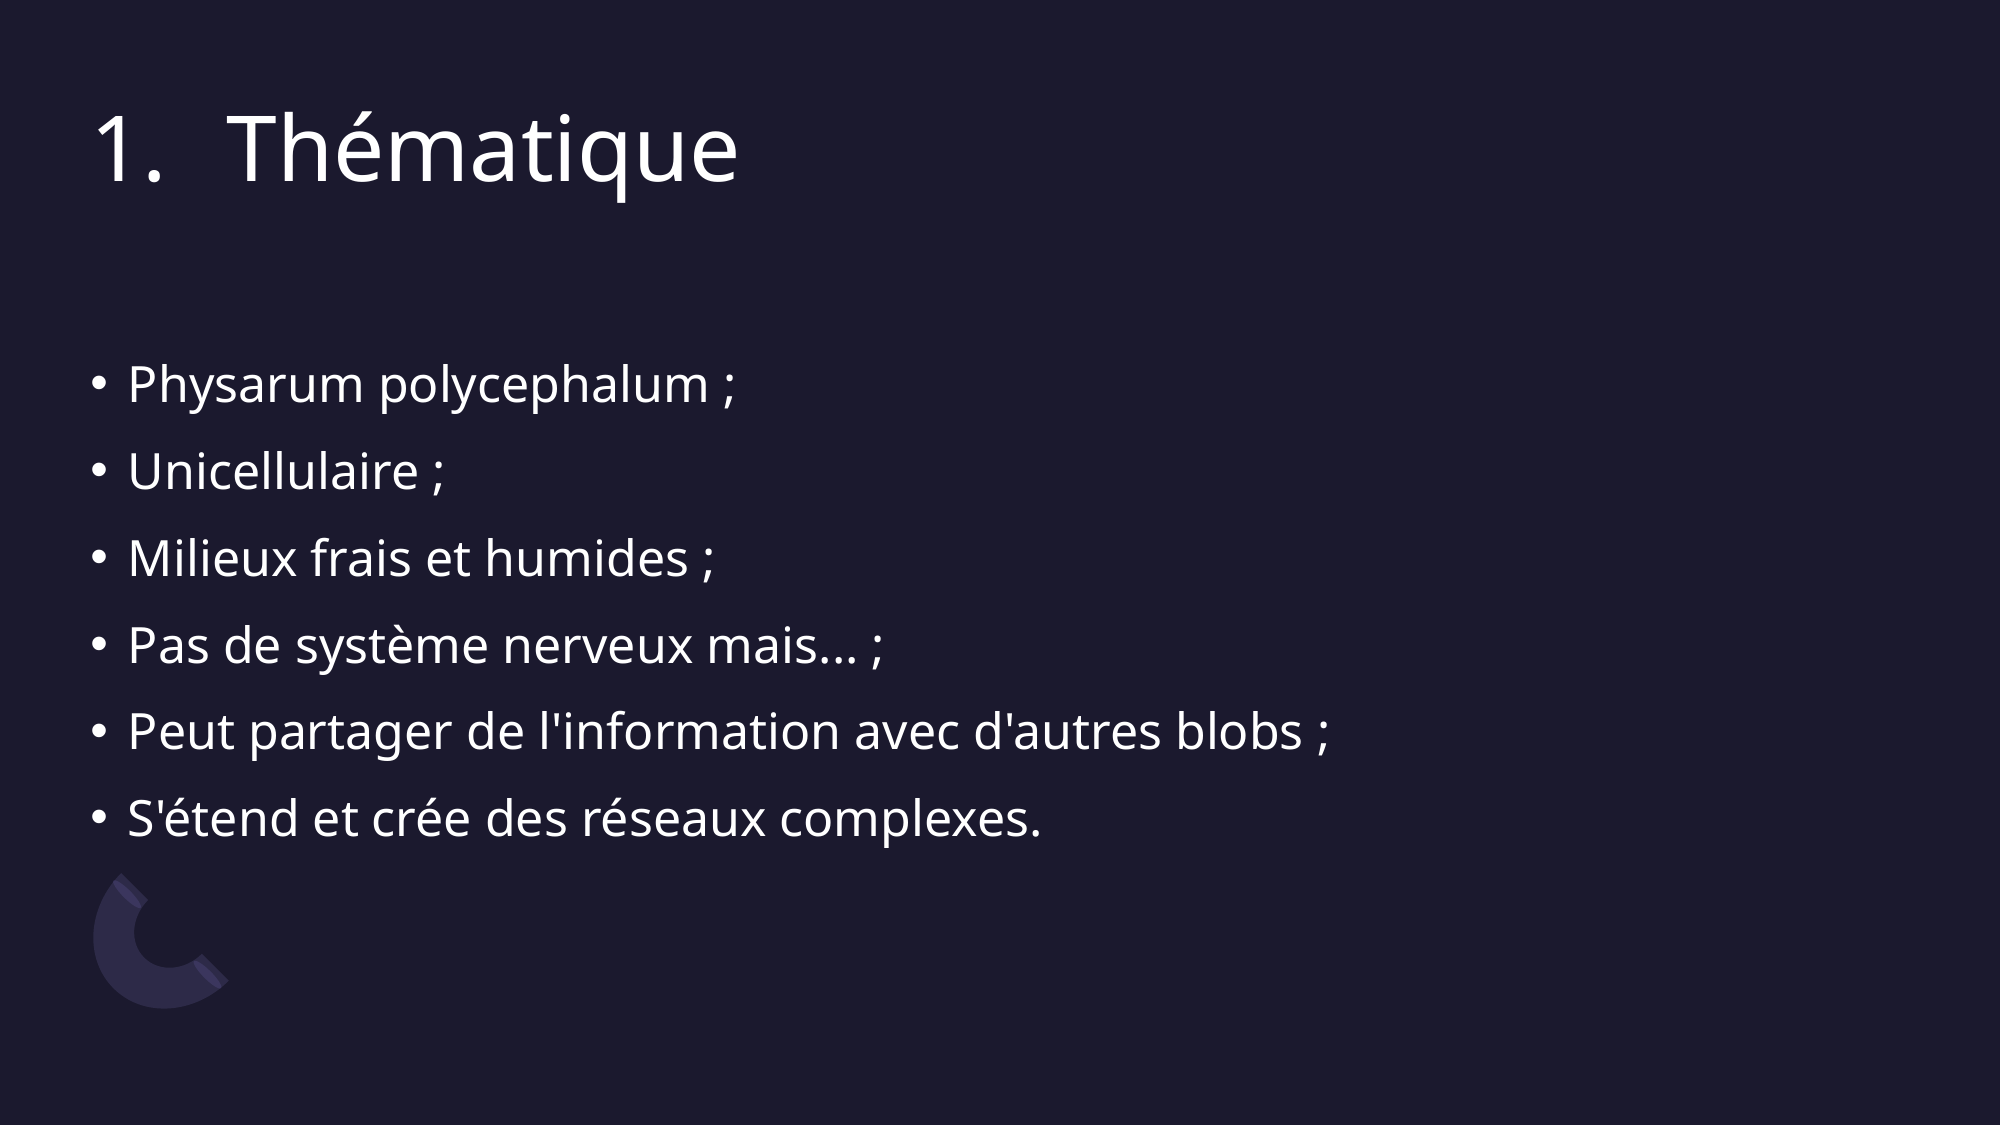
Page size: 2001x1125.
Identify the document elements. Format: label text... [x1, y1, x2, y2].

title Thématique [90, 90, 1910, 309]
list Physarum polycephalum ; Unicellulaire ; Milieux frais et humides ; Pas de système nerveux mais... ; Peut partager de l'information avec d'autres blobs ; S'étend et crée des réseaux complexes. [90, 346, 1910, 1000]
